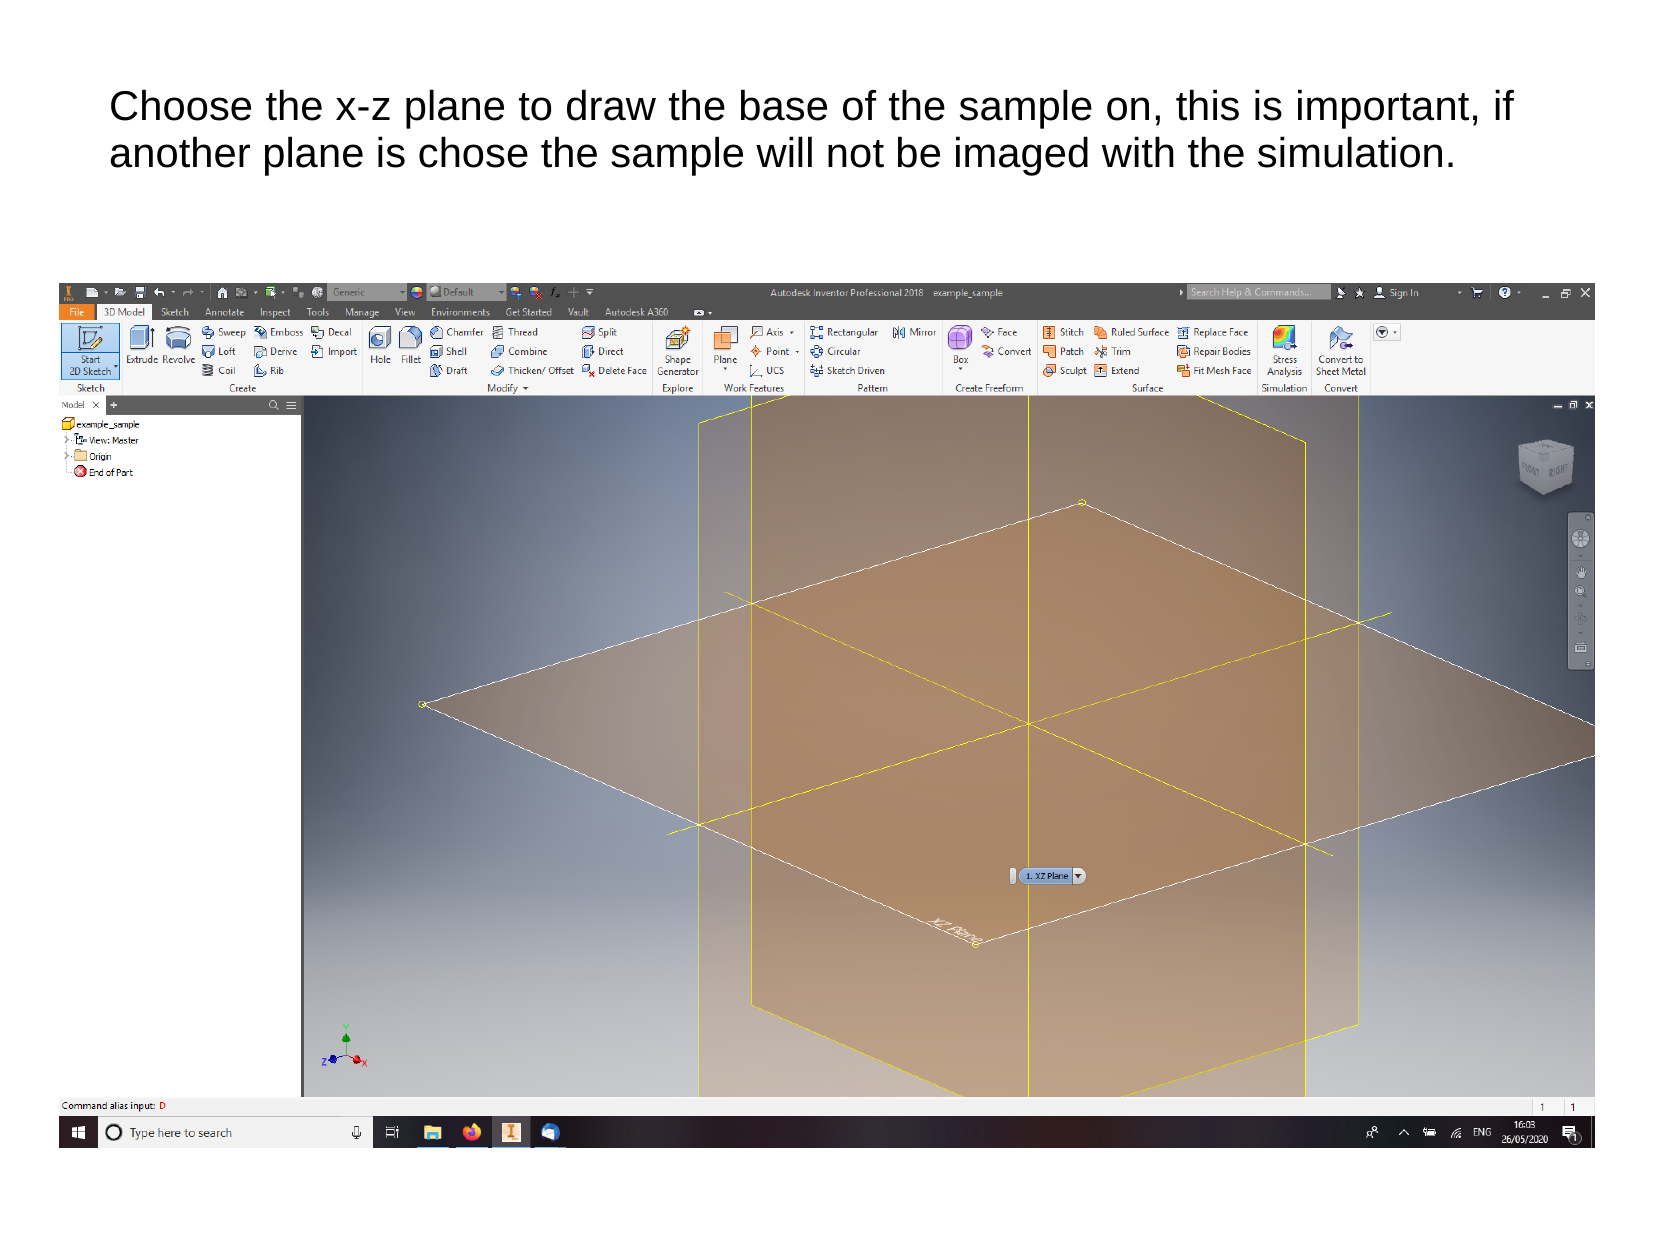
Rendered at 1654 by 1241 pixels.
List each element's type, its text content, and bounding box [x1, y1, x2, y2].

text_box Choose the x-z plane to draw the base of the sample on, this is important, if another plane is chose the sample will not be imaged with the simulation. [94, 75, 1548, 221]
picture [59, 283, 1595, 1148]
